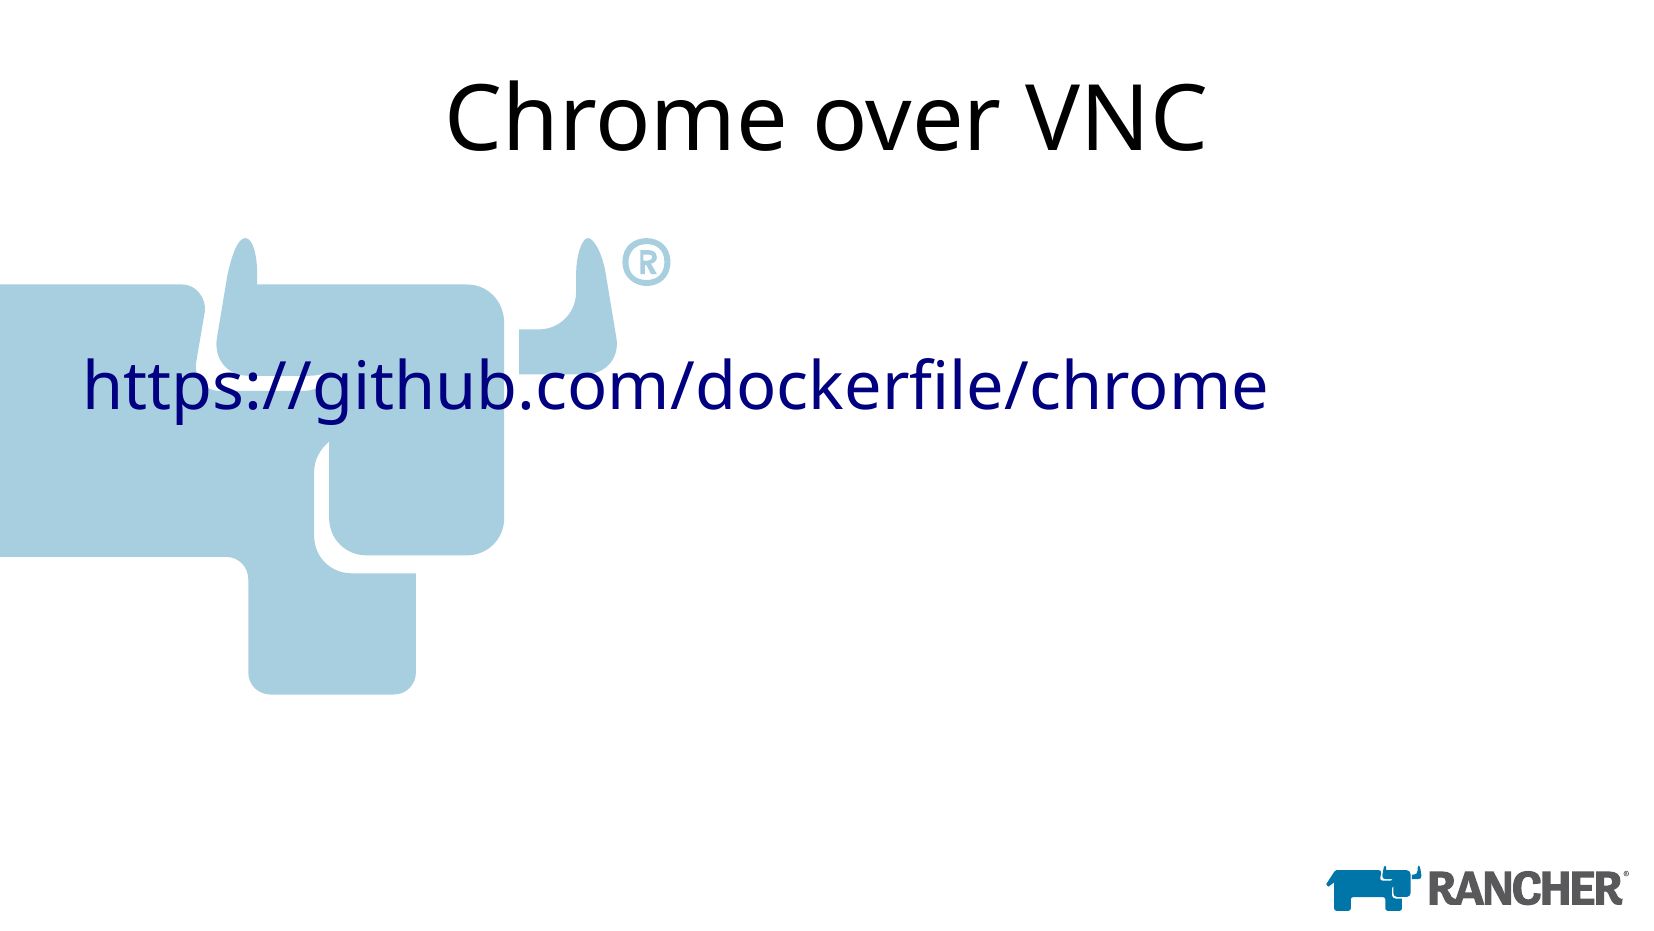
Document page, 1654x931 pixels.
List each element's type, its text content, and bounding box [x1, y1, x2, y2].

title Chrome over VNC [82, 37, 1571, 193]
list https://github.com/dockerfile/chrome [82, 217, 1571, 758]
